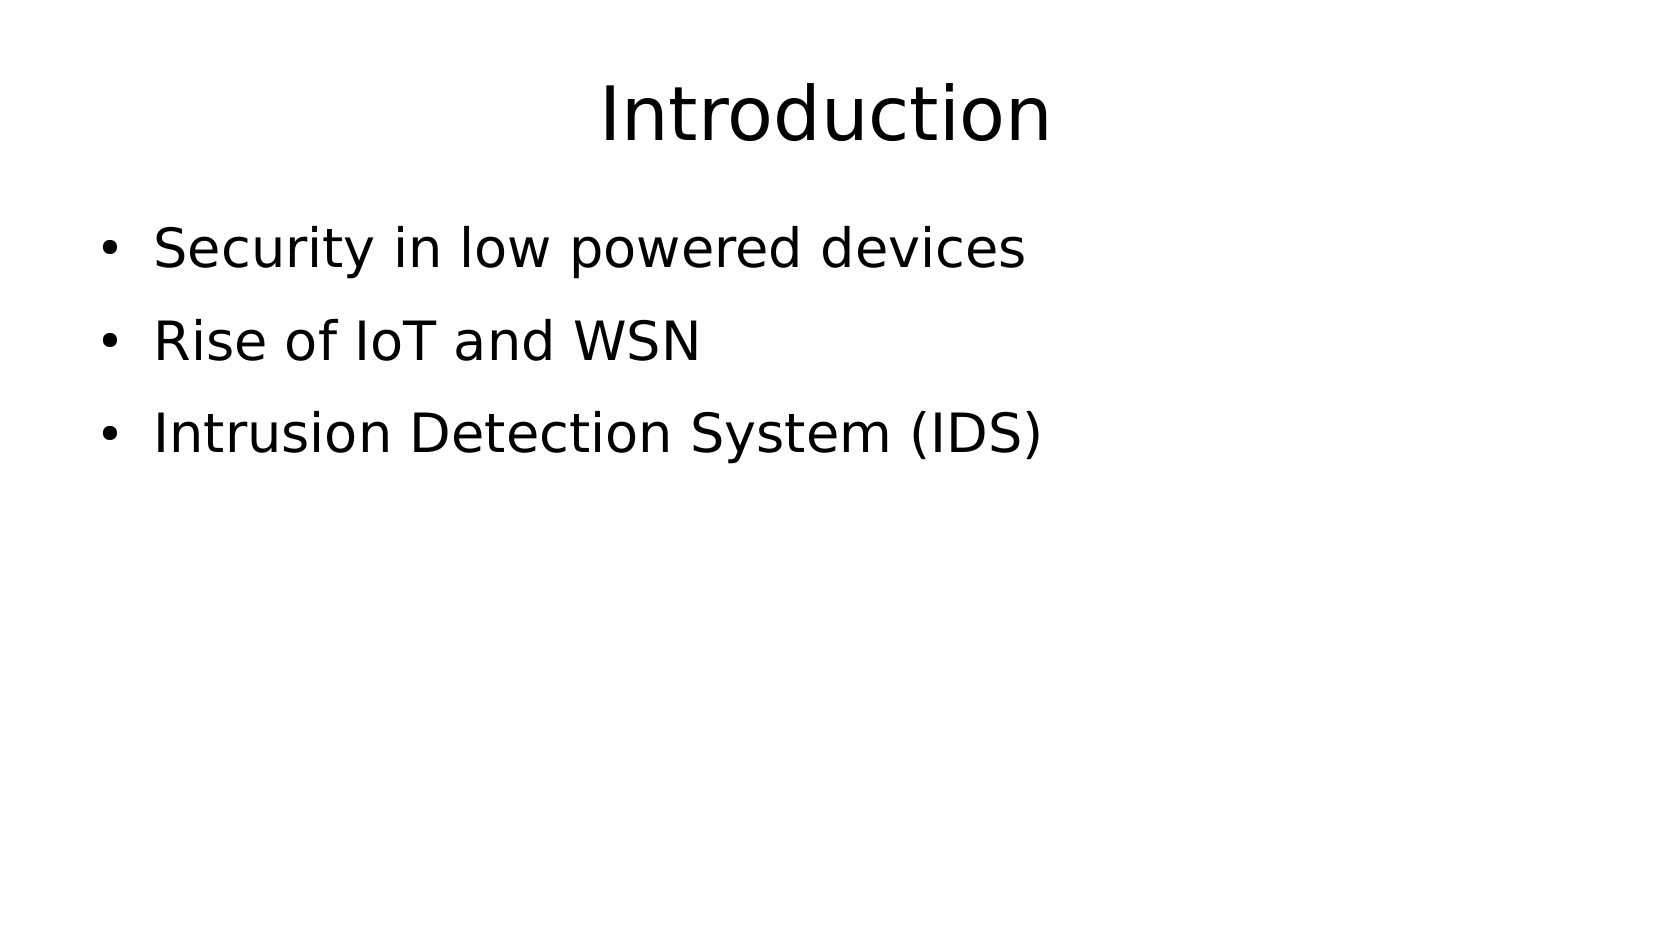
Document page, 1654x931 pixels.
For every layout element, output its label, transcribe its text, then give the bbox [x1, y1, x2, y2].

list Security in low powered devices Rise of IoT and WSN Intrusion Detection System (IDS) [82, 217, 1571, 758]
title Introduction [82, 37, 1571, 193]
